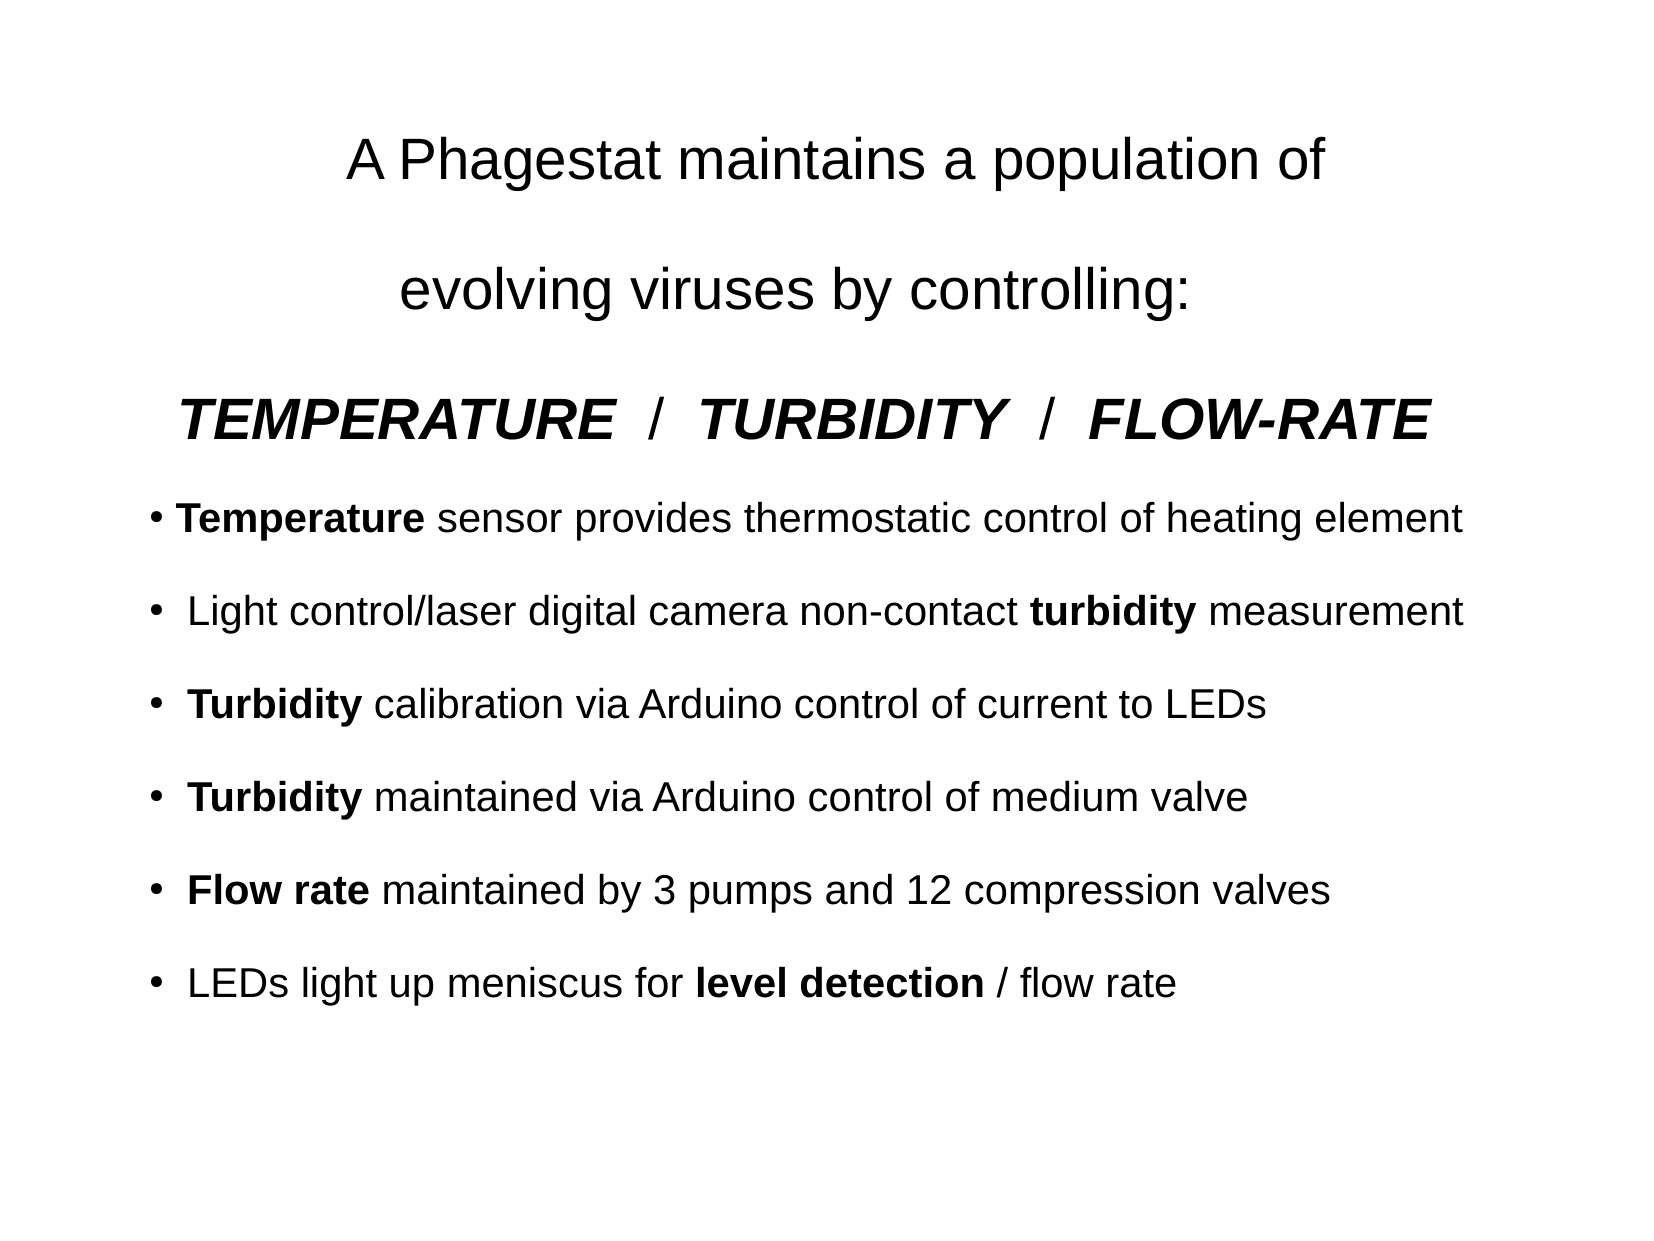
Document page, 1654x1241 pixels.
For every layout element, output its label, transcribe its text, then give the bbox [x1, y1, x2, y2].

text_box A Phagestat maintains a population of evolving viruses by controlling: TEMPERATURE / TURBIDITY / FLOW-RATE [145, 45, 1464, 422]
text_box Temperature sensor provides thermostatic control of heating element Light control/laser digital camera non-contact turbidity measurement Turbidity calibration via Arduino control of current to LEDs Turbidity maintained via Arduino control of medium valve Flow rate maintained by 3 pumps and 12 compression valves LEDs light up meniscus for level detection / flow rate [125, 432, 1500, 1085]
